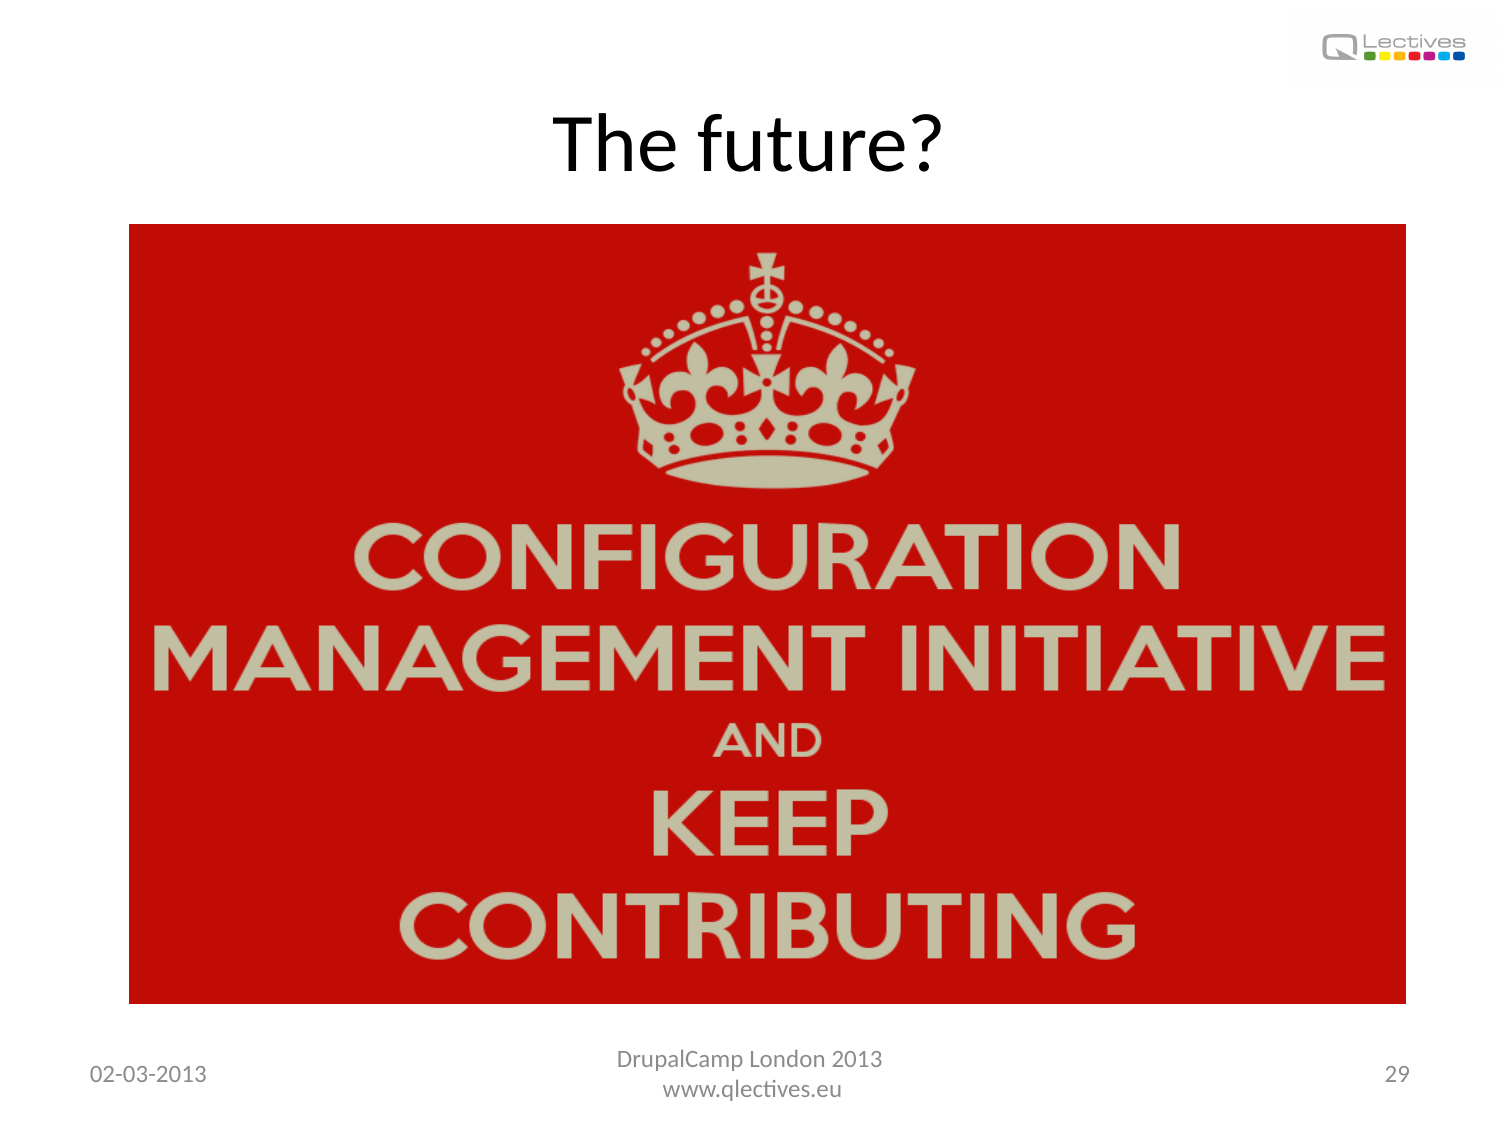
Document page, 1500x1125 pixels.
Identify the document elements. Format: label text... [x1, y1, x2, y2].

text_box The future? [74, 44, 1425, 233]
picture [129, 224, 1406, 1004]
picture [1288, 9, 1500, 90]
text_box DrupalCamp London 2013 www.qlectives.eu [512, 1042, 988, 1103]
text_box 02-03-2013 [74, 1042, 425, 1103]
text_box <number> [1074, 1042, 1425, 1103]
